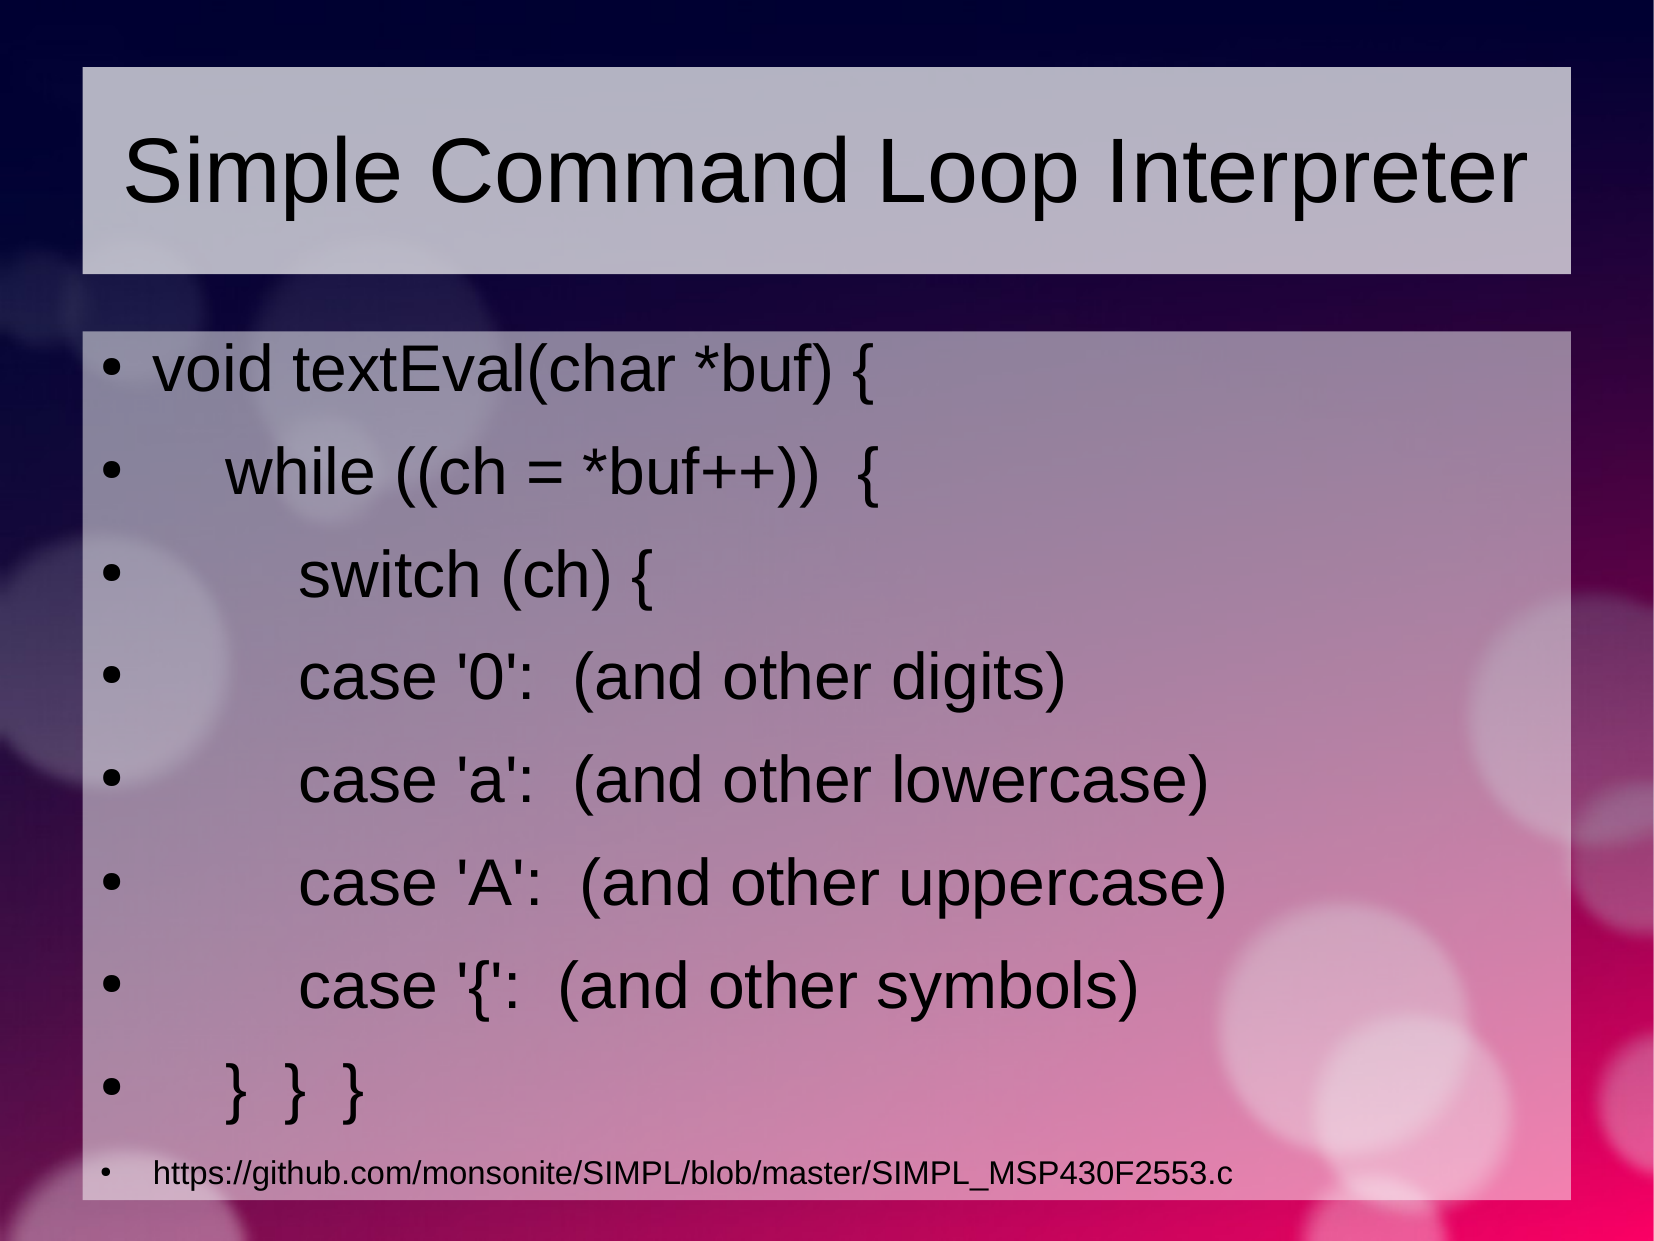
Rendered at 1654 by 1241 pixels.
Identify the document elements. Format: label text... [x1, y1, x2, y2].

list void textEval(char *buf) { while ((ch = *buf++)) { switch (ch) { case '0': (and other digits) case 'a': (and other lowercase) case 'A': (and other uppercase) case '{': (and other symbols) } } } https://github.com/monsonite/SIMPL/blob/master/SIMPL_MSP430F2553.c [82, 331, 1571, 1201]
title Simple Command Loop Interpreter [82, 67, 1571, 275]
picture [0, 0, 1654, 1241]
